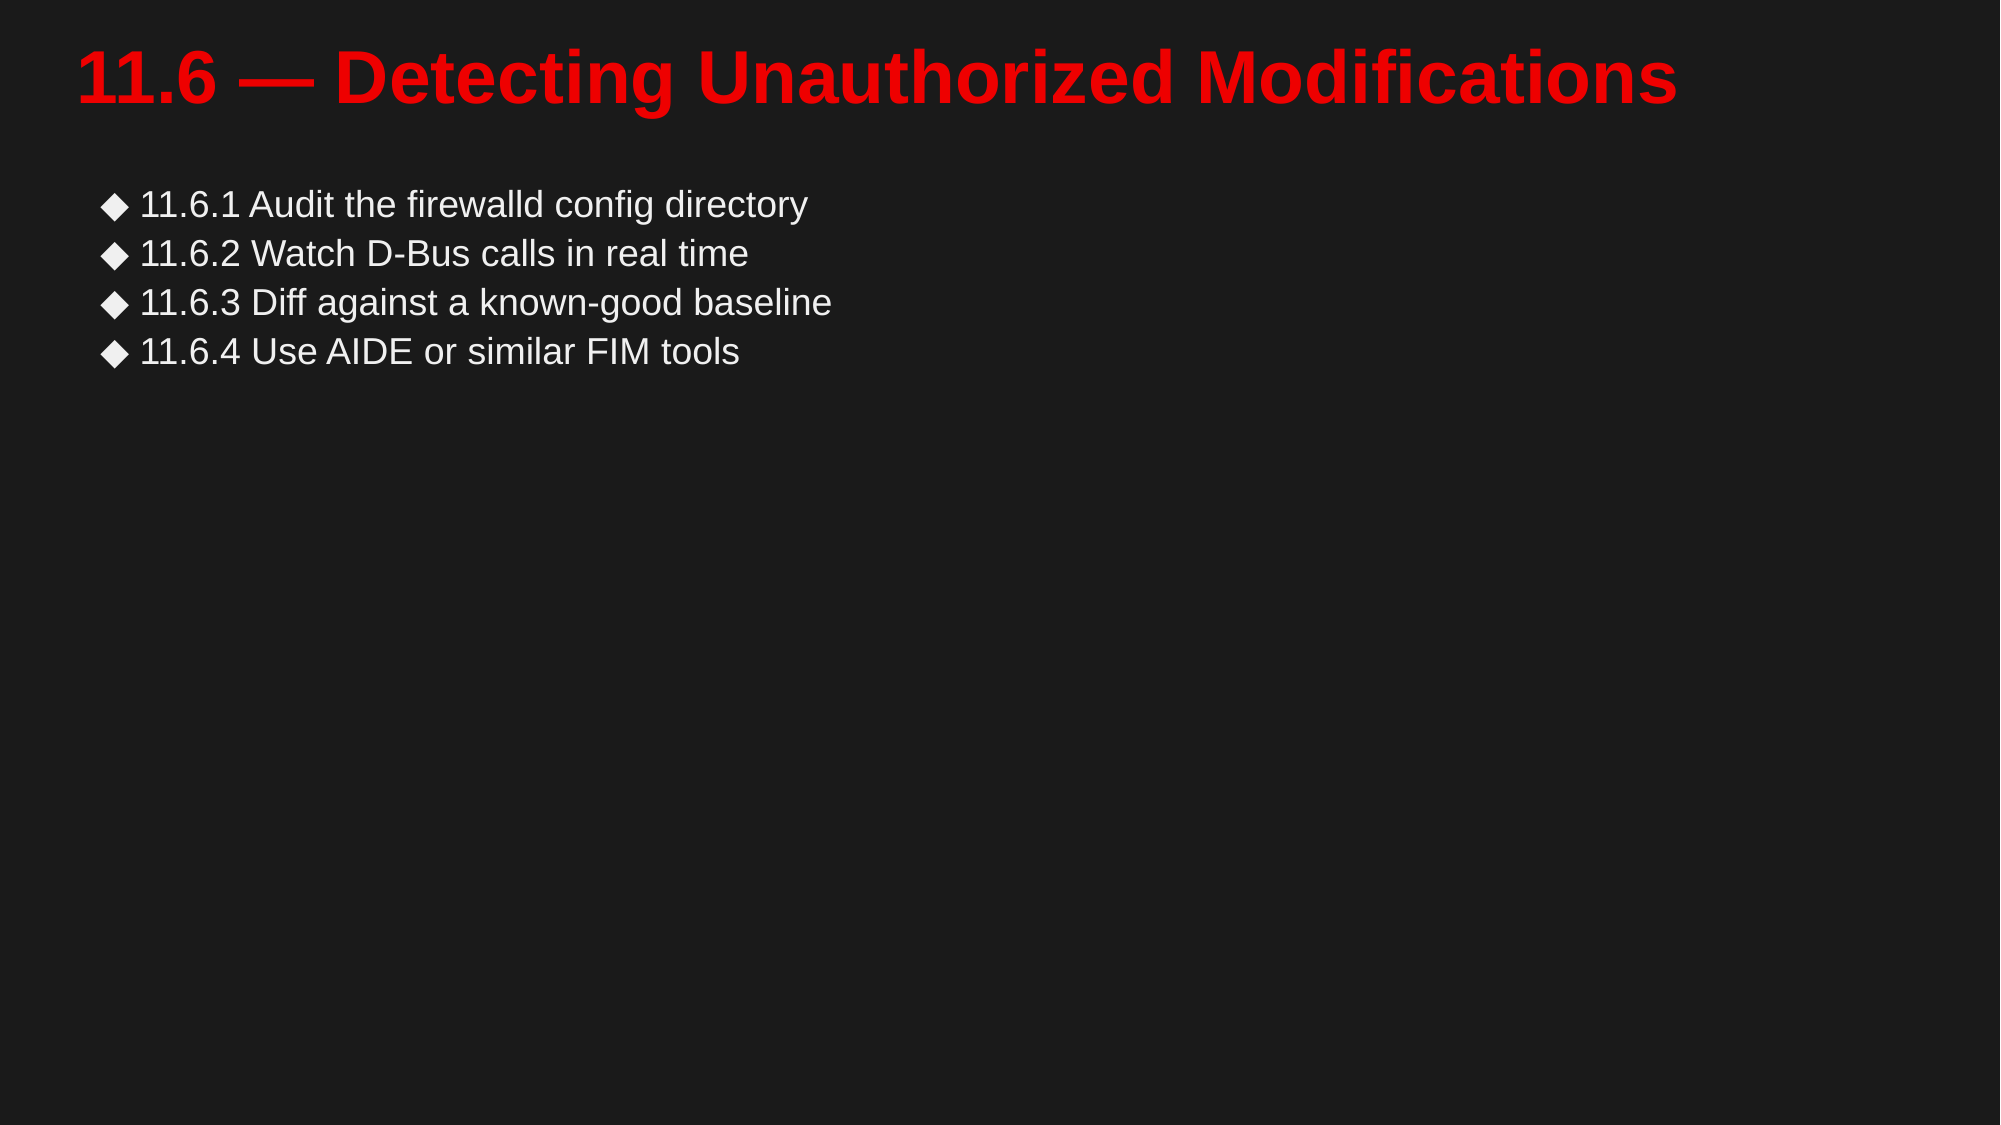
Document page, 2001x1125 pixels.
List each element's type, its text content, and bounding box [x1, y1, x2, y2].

text_box ◆ 11.6.1 Audit the firewalld config directory ◆ 11.6.2 Watch D-Bus calls in real time ◆ 11.6.3 Diff against a known-good baseline ◆ 11.6.4 Use AIDE or similar FIM tools [59, 171, 1942, 1087]
text_box 11.6 — Detecting Unauthorized Modifications [59, 23, 1942, 154]
